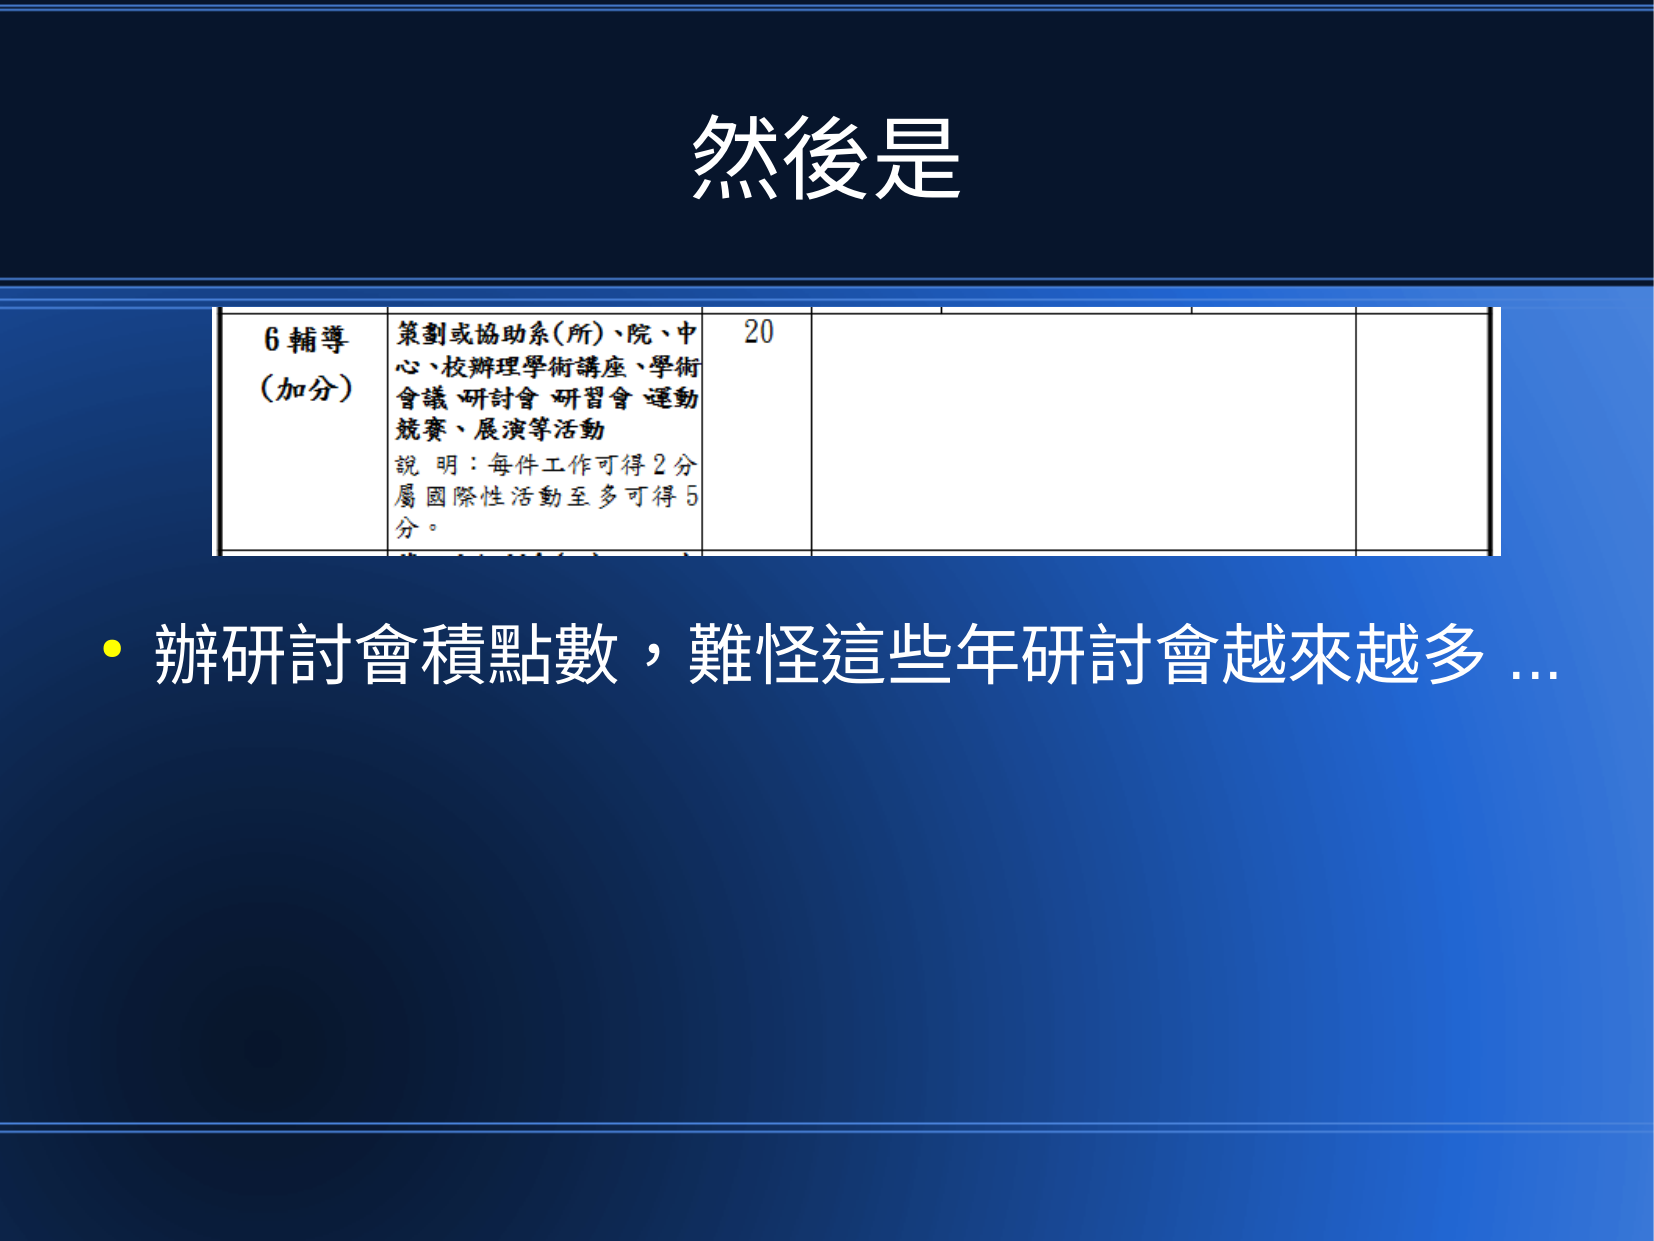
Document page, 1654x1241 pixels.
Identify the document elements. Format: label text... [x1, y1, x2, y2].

title 然後是 [82, 49, 1571, 257]
picture [0, 0, 1654, 1241]
list 辦研討會積點數，難怪這些年研討會越來越多... [82, 602, 1571, 1075]
